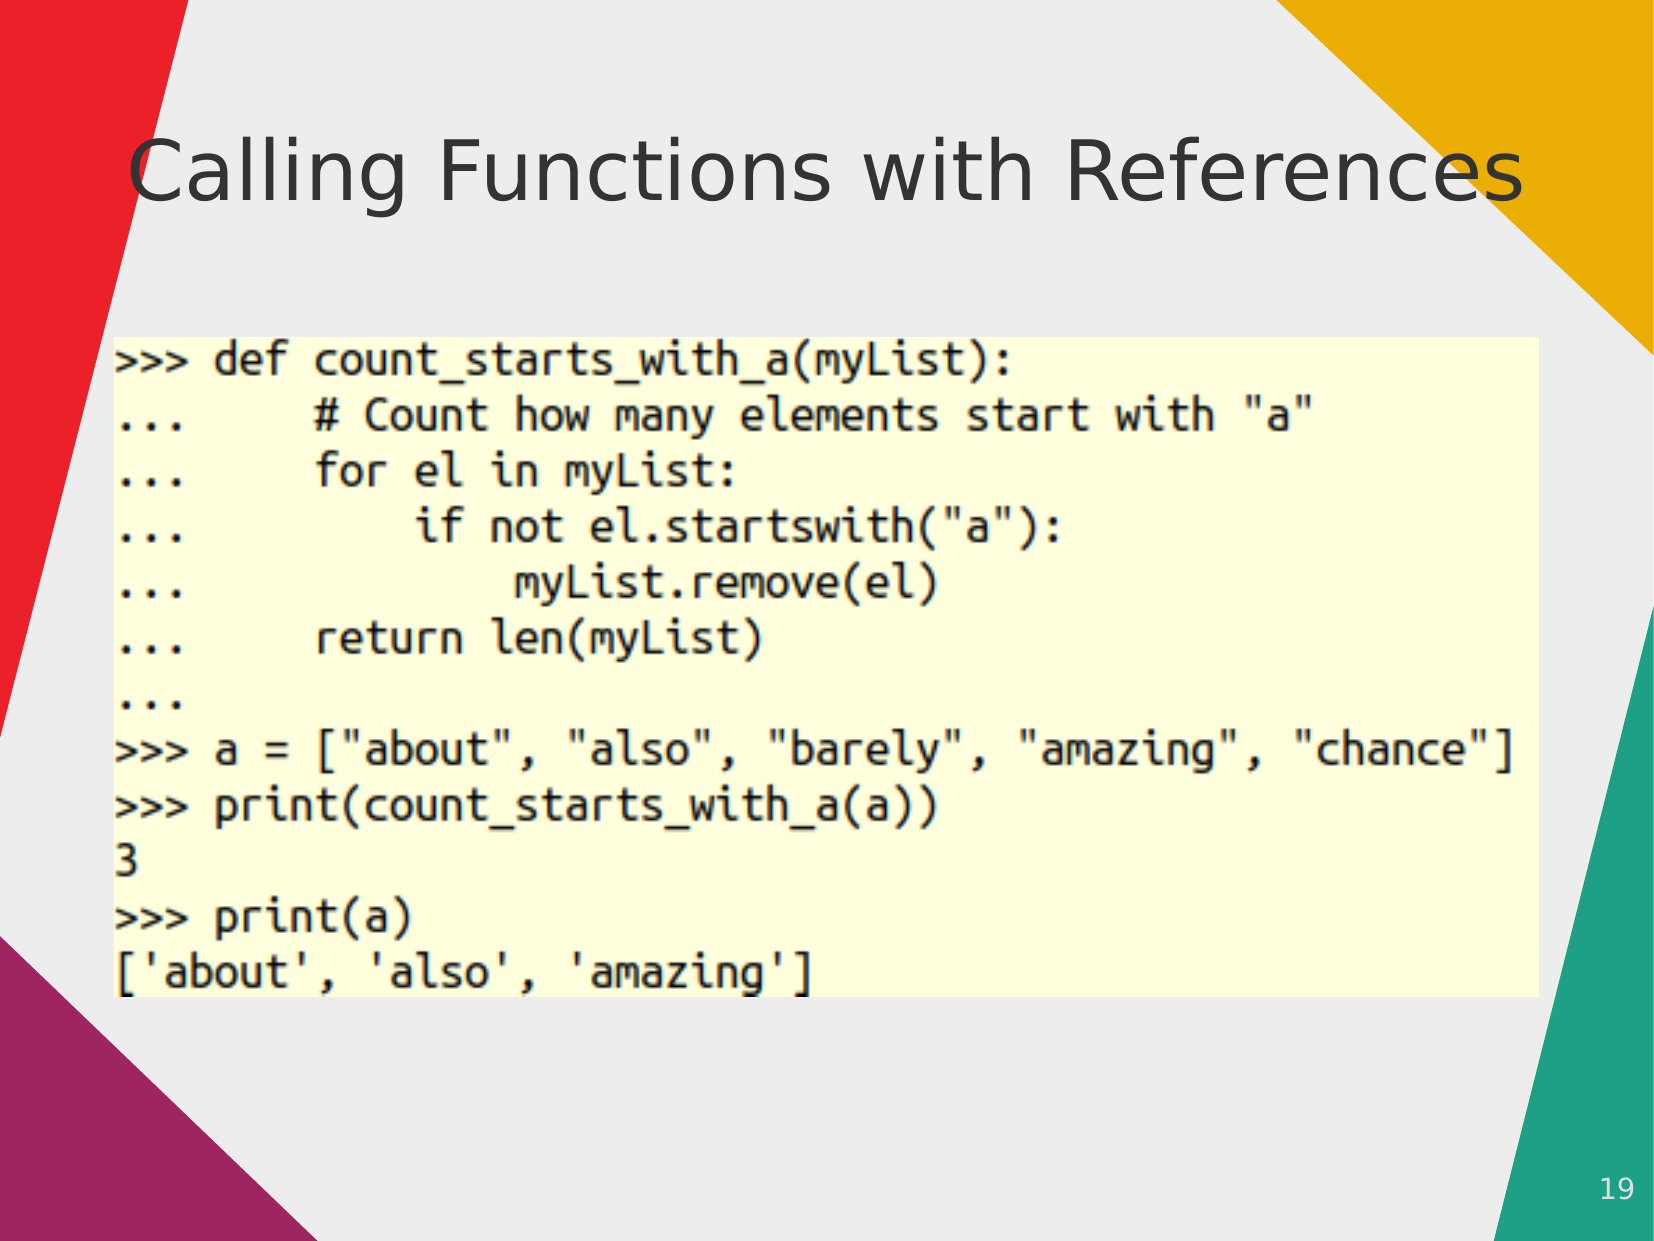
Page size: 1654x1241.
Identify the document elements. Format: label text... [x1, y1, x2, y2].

picture [114, 337, 1539, 997]
title Calling Functions with References [114, 73, 1539, 271]
